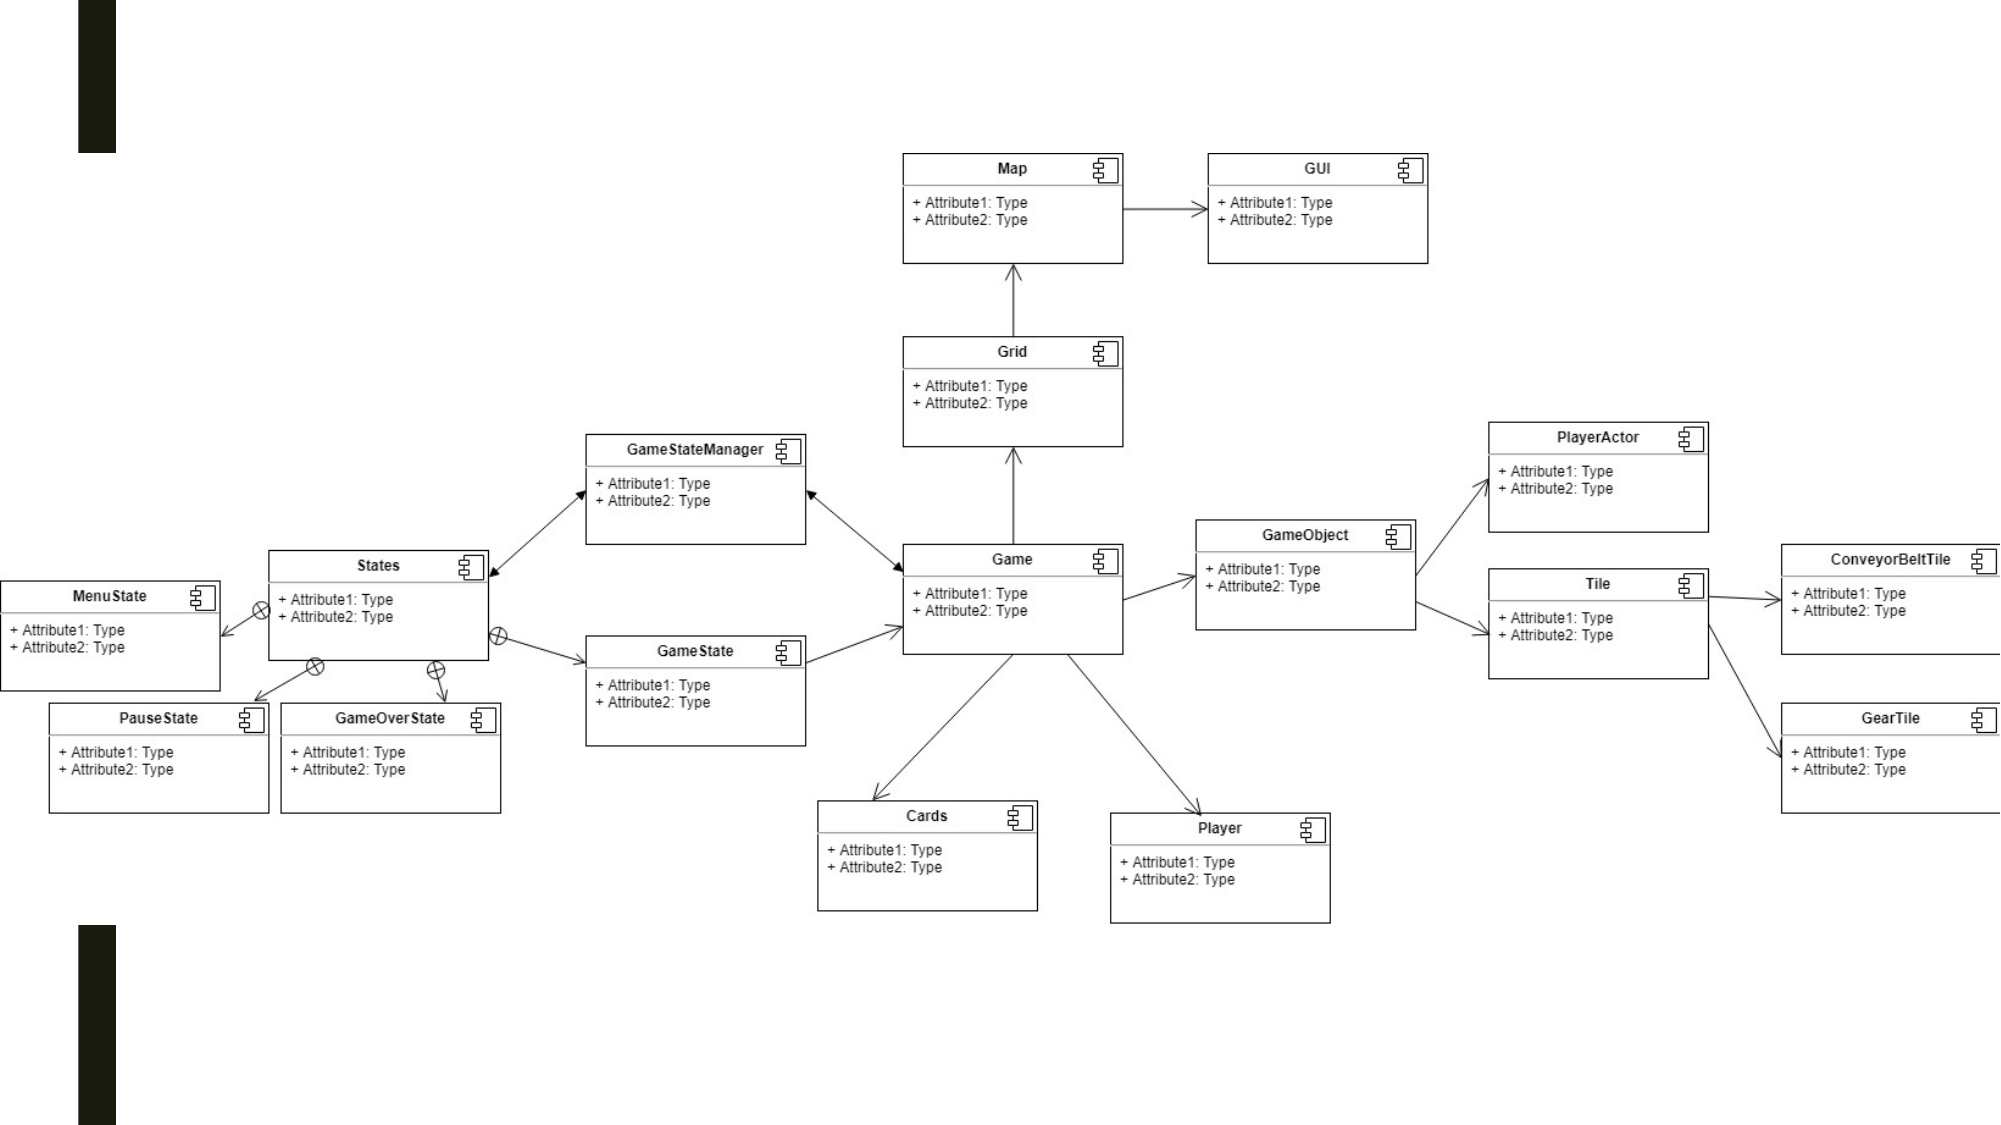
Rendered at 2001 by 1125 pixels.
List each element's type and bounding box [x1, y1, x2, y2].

picture [0, 153, 2000, 925]
